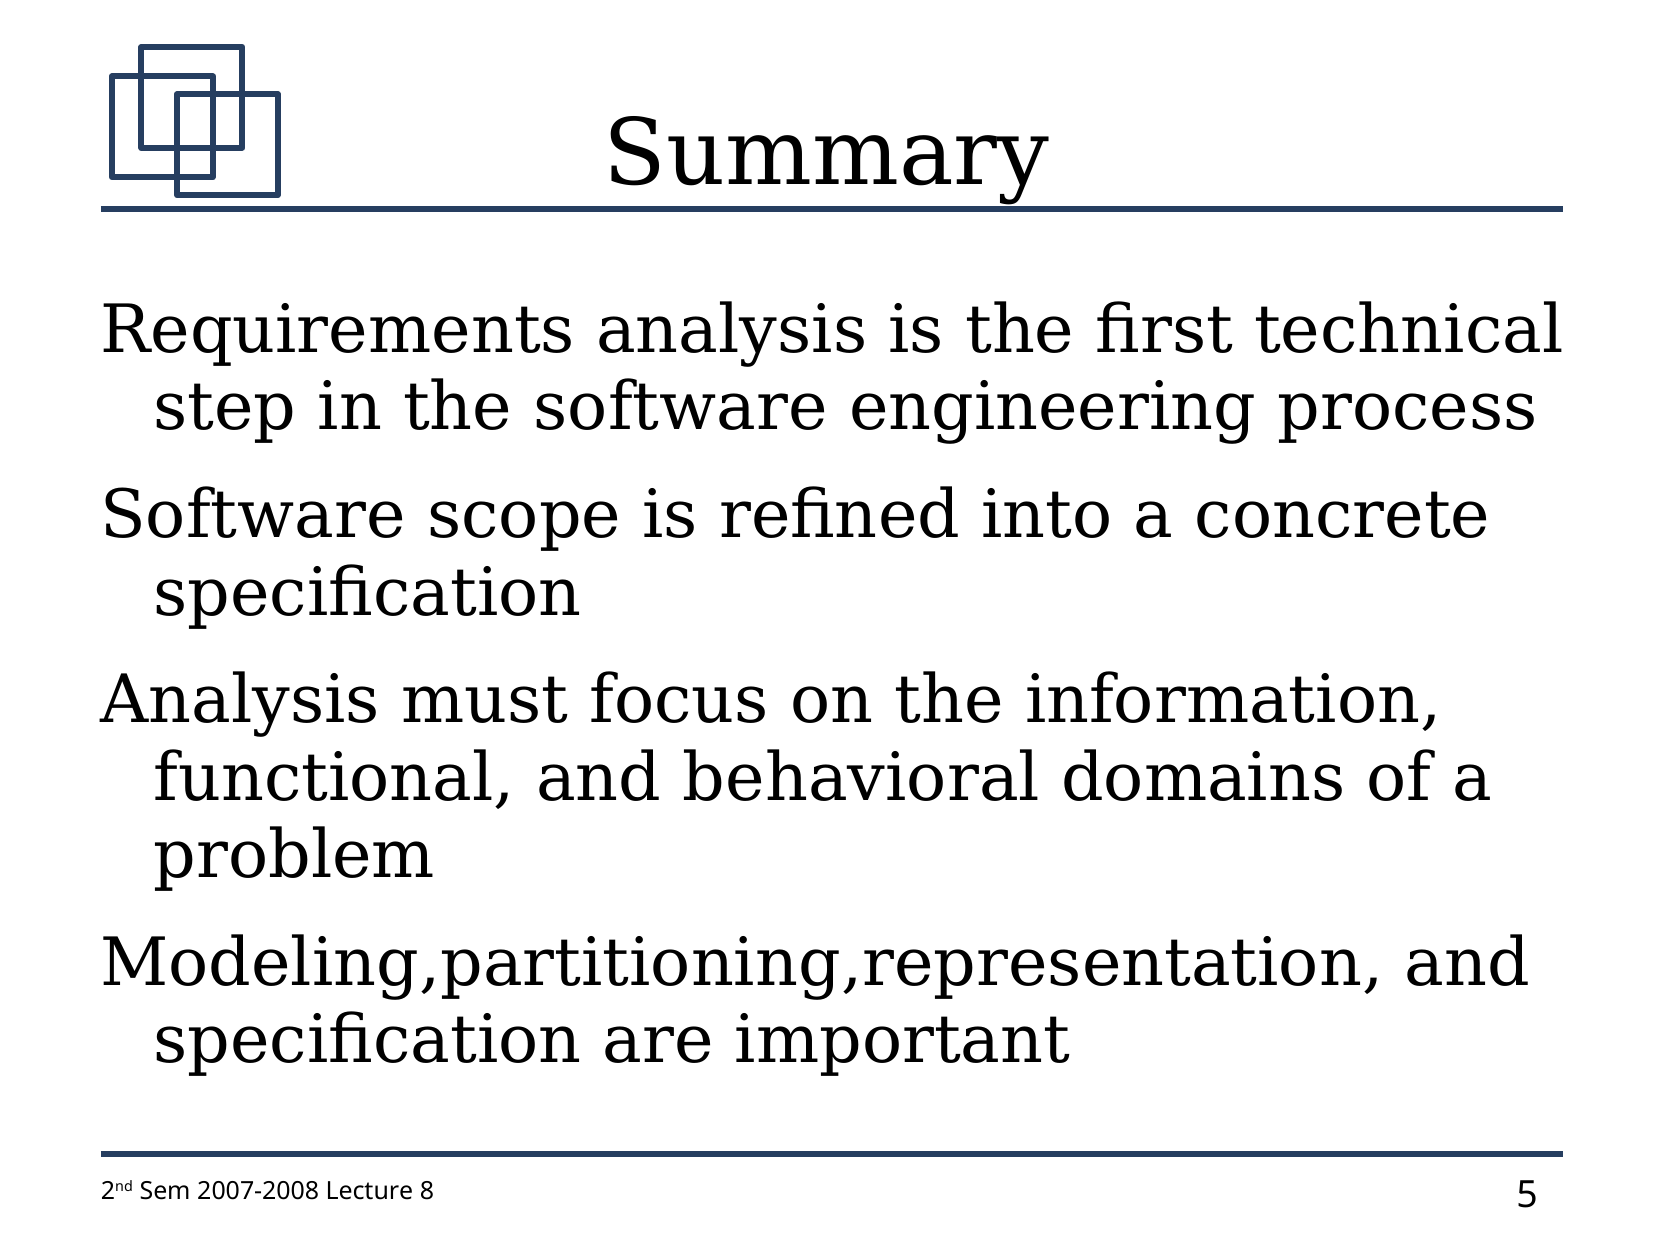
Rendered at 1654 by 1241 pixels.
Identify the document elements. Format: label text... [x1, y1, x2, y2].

list Requirements analysis is the first technical step in the software engineering process Software scope is refined into a concrete specification Analysis must focus on the information, functional, and behavioral domains of a problem Modeling,partitioning,representation, and specification are important [82, 290, 1571, 1157]
title Summary [82, 49, 1571, 257]
